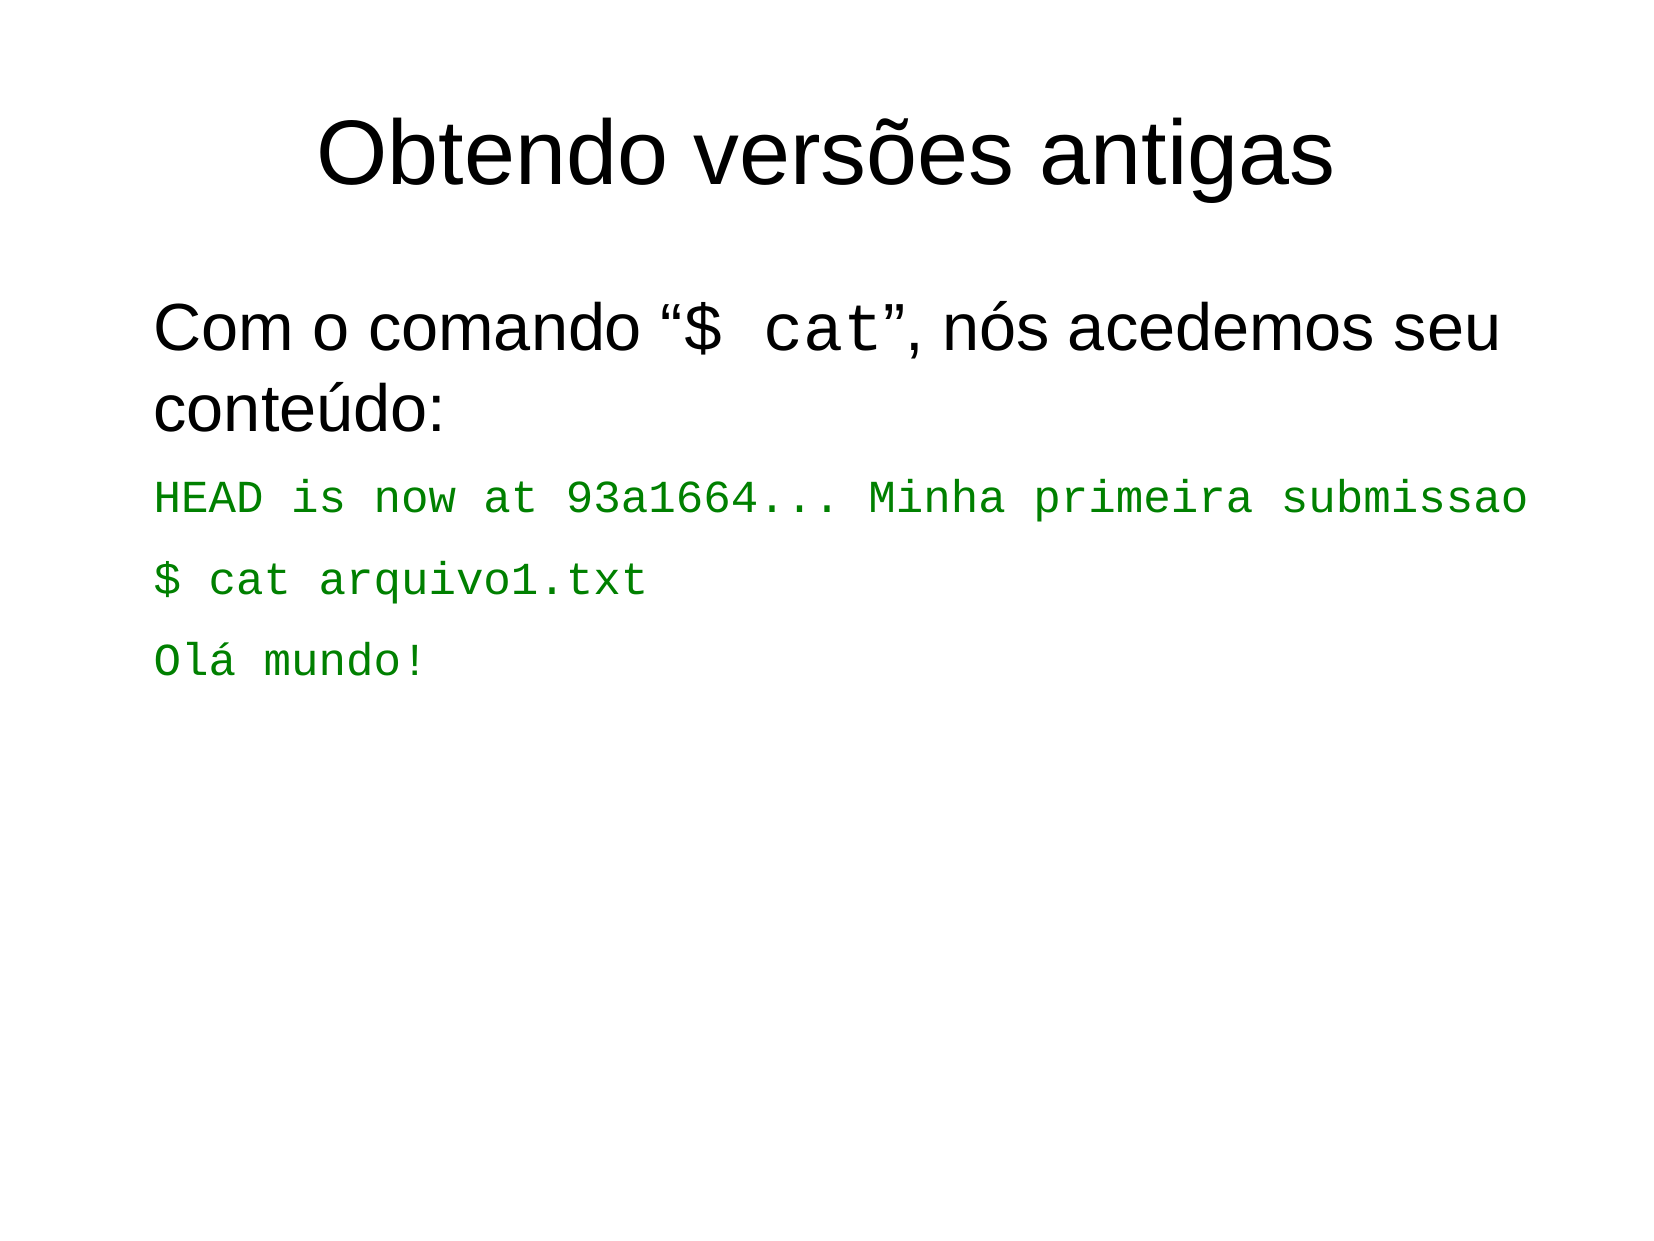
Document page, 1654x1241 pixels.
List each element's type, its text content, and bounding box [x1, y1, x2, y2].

title Obtendo versões antigas [82, 49, 1571, 257]
list Com o comando “$ cat”, nós acedemos seu conteúdo: HEAD is now at 93a1664... Minha primeira submissao $ cat arquivo1.txt Olá mundo! [82, 290, 1538, 1010]
